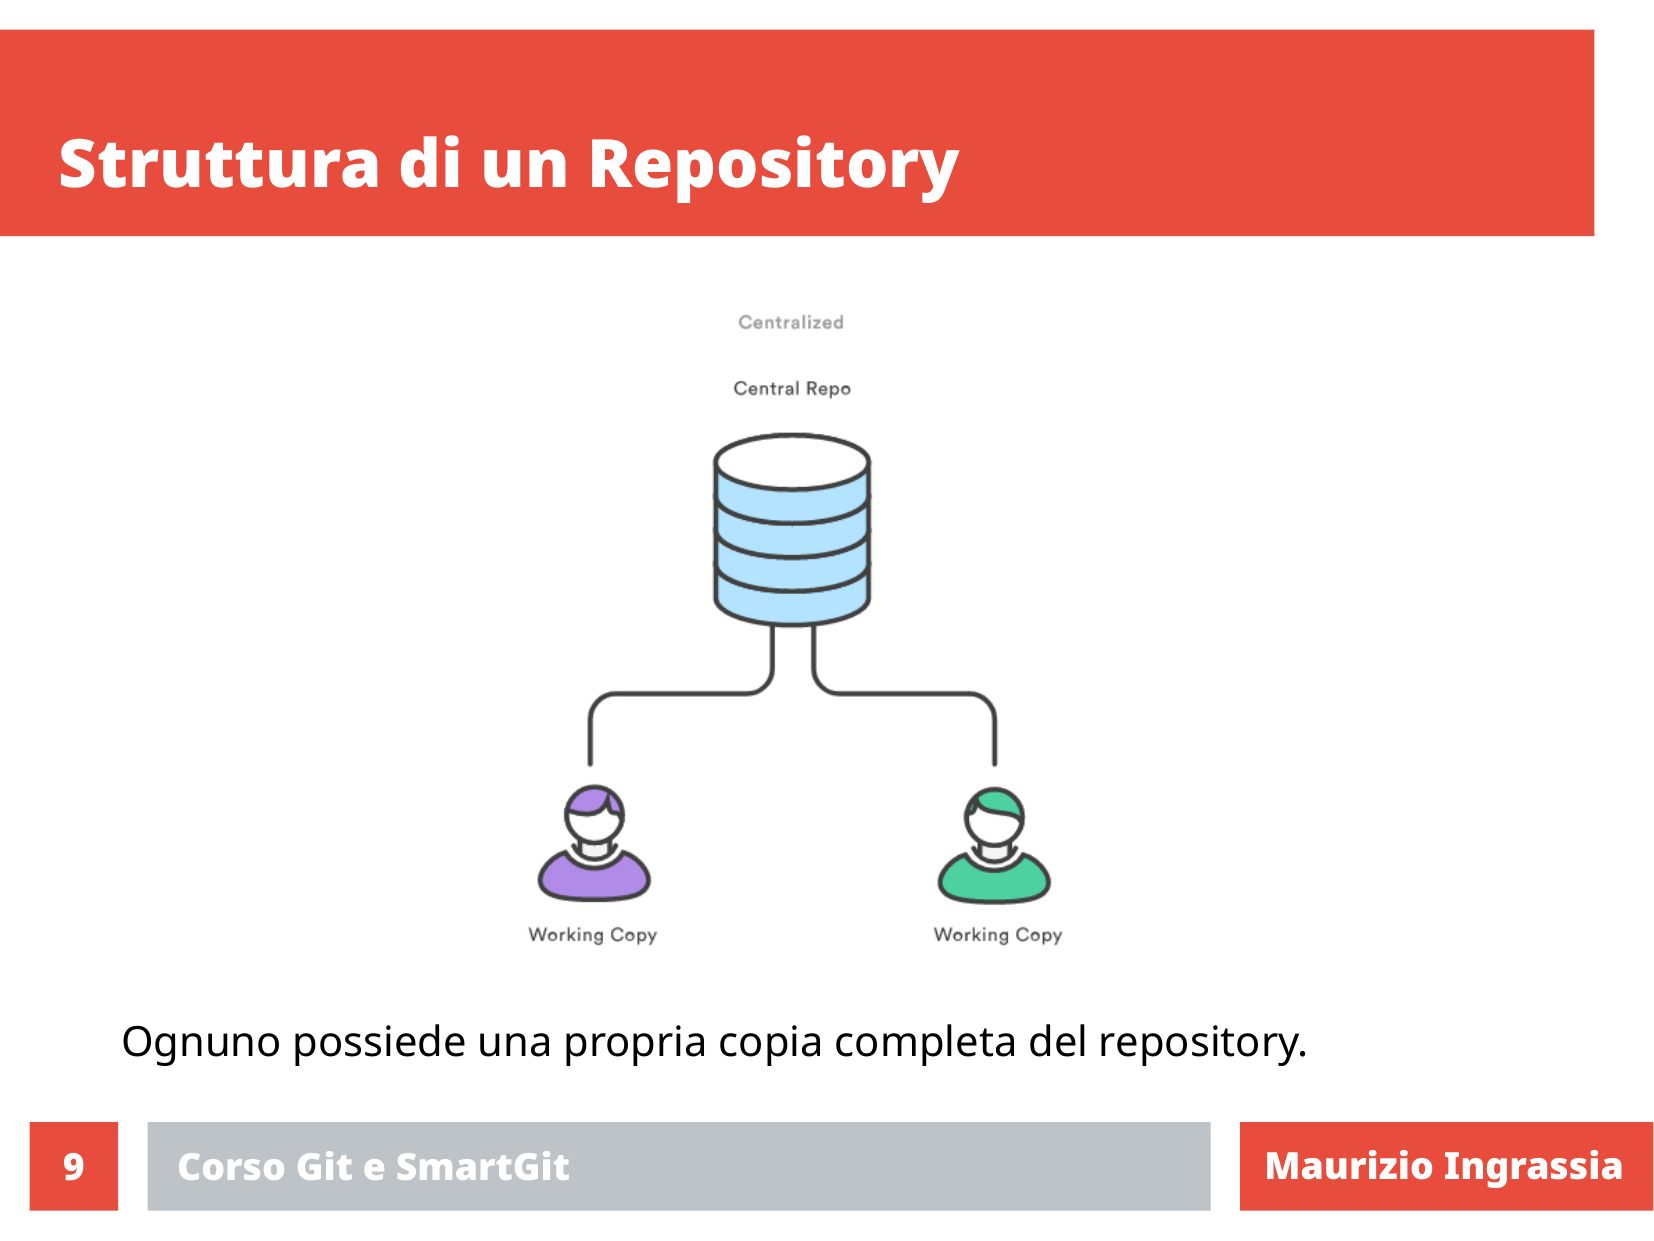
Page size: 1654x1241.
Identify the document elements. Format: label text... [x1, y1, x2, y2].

text_box Ognuno possiede una propria copia completa del repository. [106, 1003, 1524, 1072]
title Struttura di un Repository [59, 59, 1595, 207]
picture [431, 301, 1140, 980]
